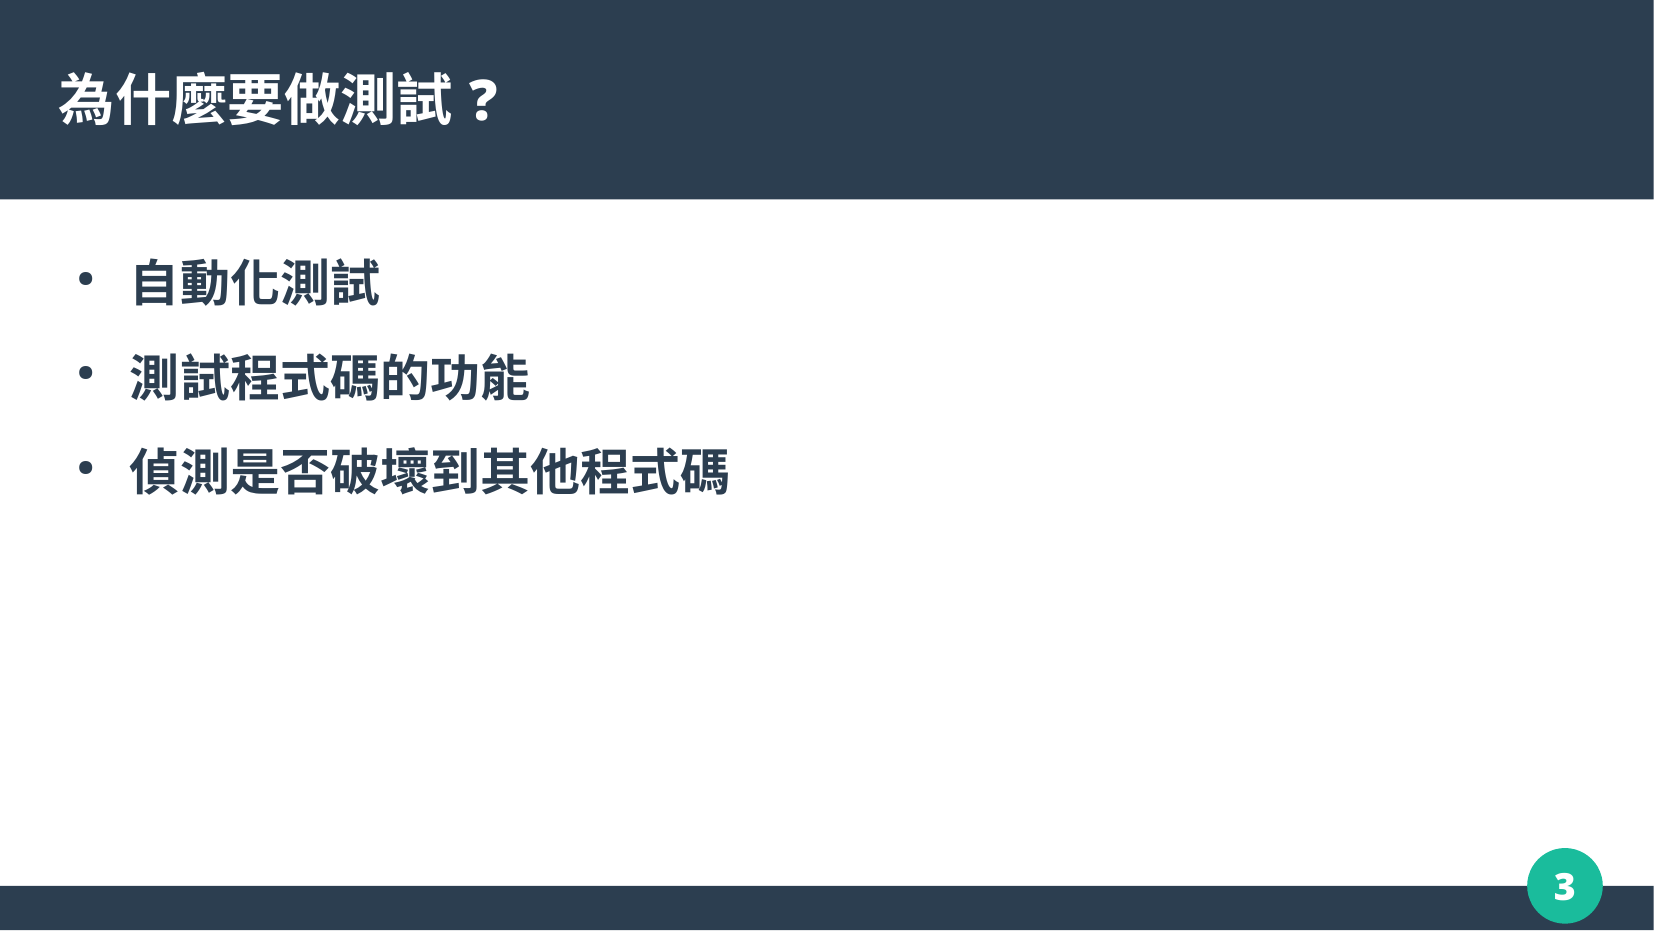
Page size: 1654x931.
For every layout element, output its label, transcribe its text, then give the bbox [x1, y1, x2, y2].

title 為什麼要做測試? [59, 37, 1595, 155]
list 自動化測試 測試程式碼的功能 偵測是否破壞到其他程式碼 [59, 243, 1595, 864]
